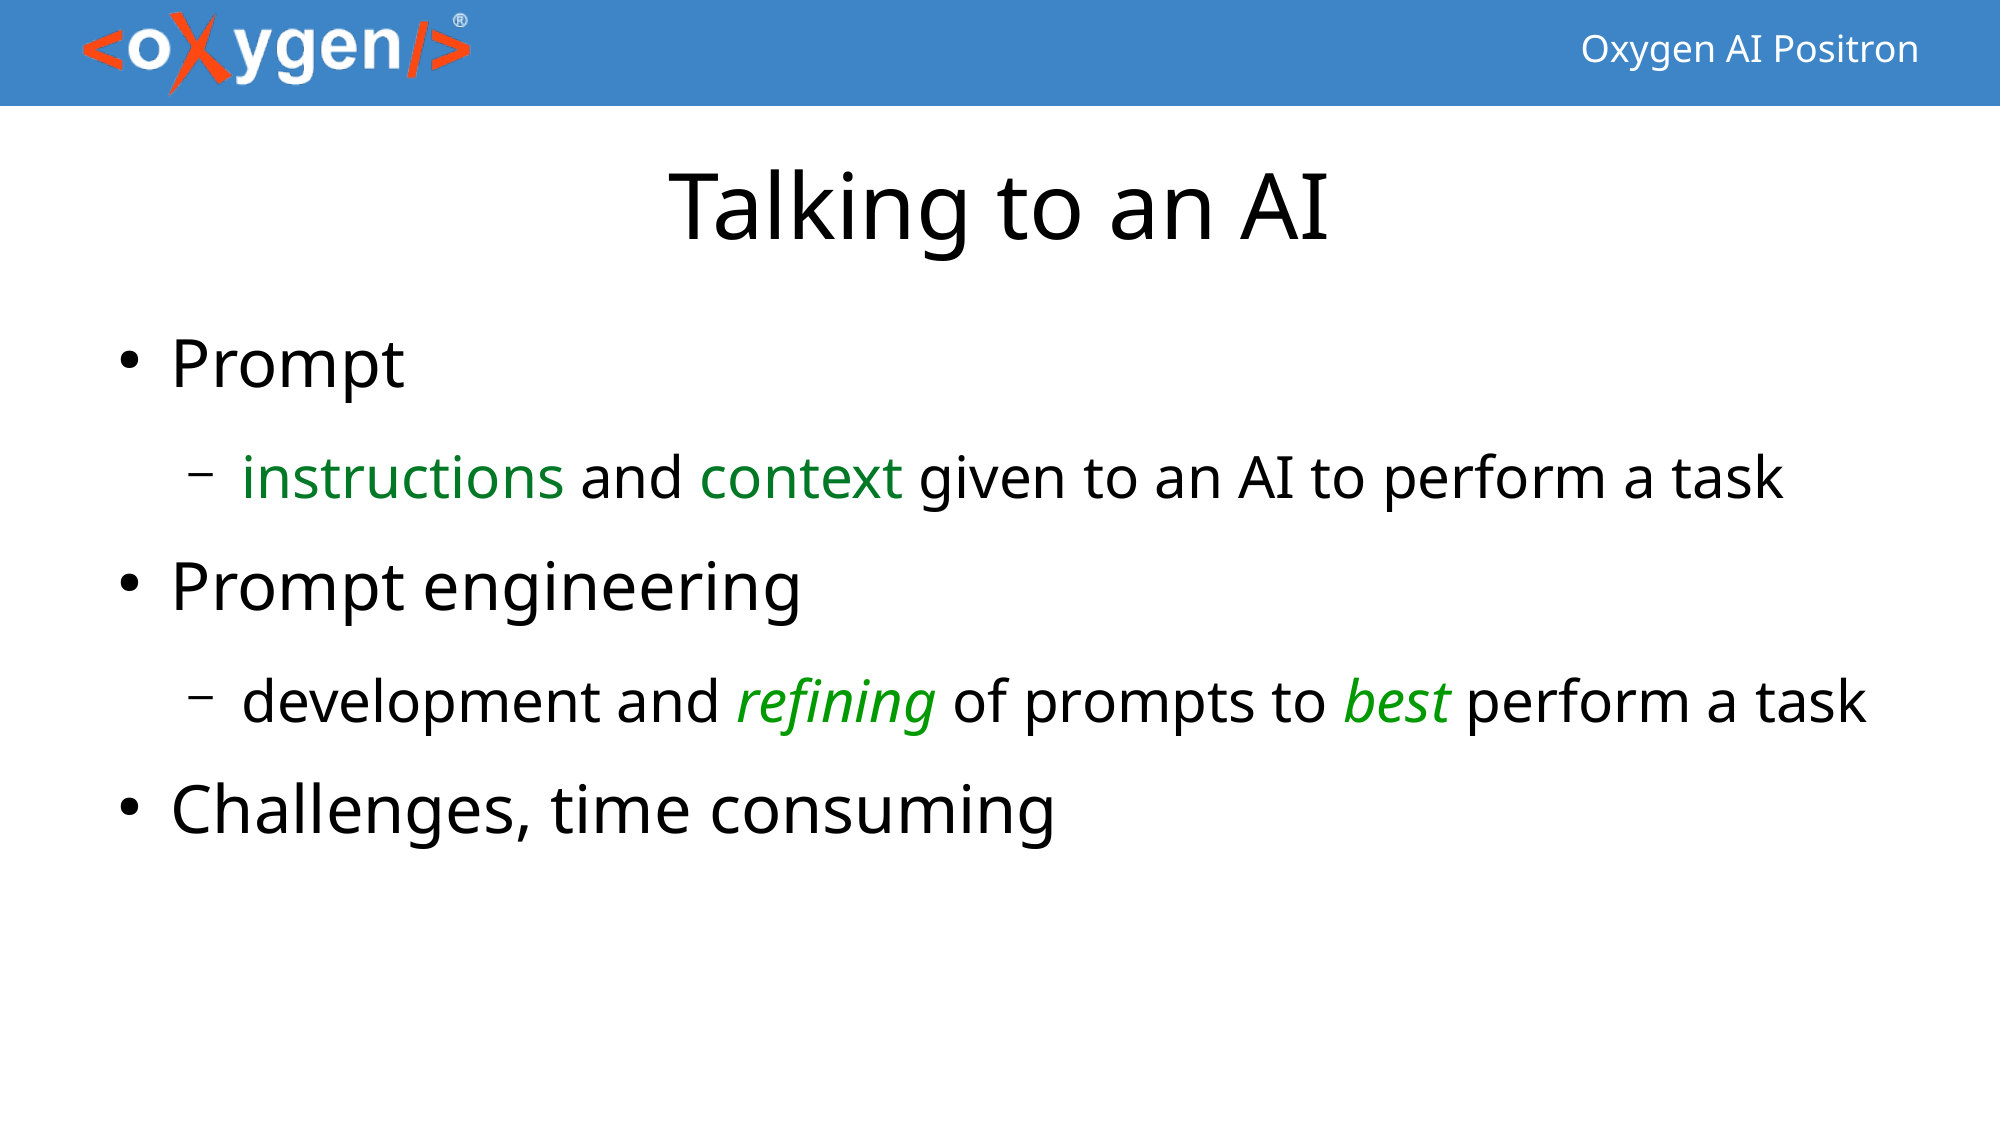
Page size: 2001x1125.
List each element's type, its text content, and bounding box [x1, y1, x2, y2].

list Prompt instructions and context given to an AI to perform a task Prompt engineering development and refining of prompts to best perform a task Challenges, time consuming [99, 316, 1900, 1083]
picture [75, 0, 488, 106]
title Talking to an AI [99, 109, 1900, 298]
